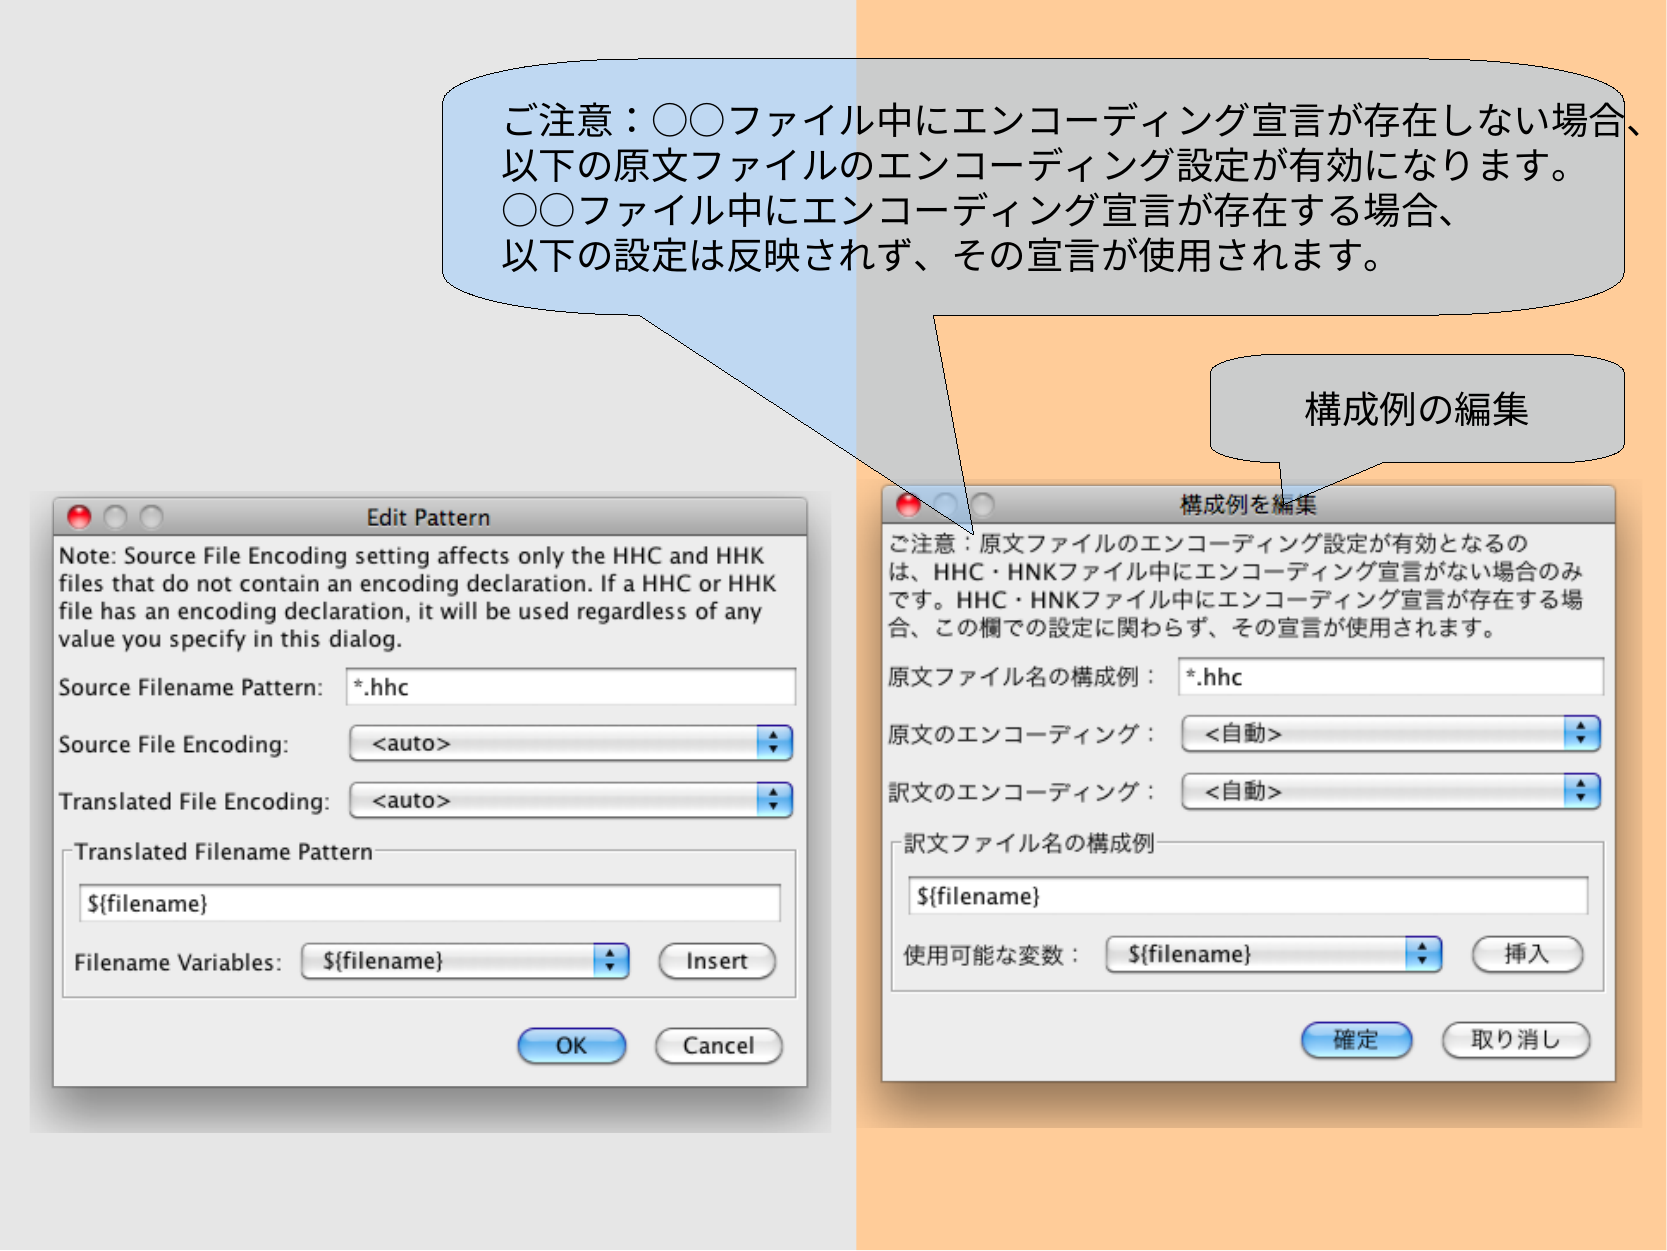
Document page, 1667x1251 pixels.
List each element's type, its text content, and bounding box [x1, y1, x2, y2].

text_box [856, 0, 1667, 1251]
text_box [856, 459, 887, 479]
text_box ご注意：○○ファイル中にエンコーディング宣言が存在しない場合、 以下の原文ファイルのエンコーディング設定が有効になります。 ○○ファイル中にエンコーディング宣言が存在する場合、 以下の設定は反映されず、その宣言が使用されます。 [442, 58, 1625, 535]
picture [29, 491, 832, 1133]
text_box 構成例の編集 [1210, 354, 1625, 505]
picture [856, 479, 1643, 1128]
